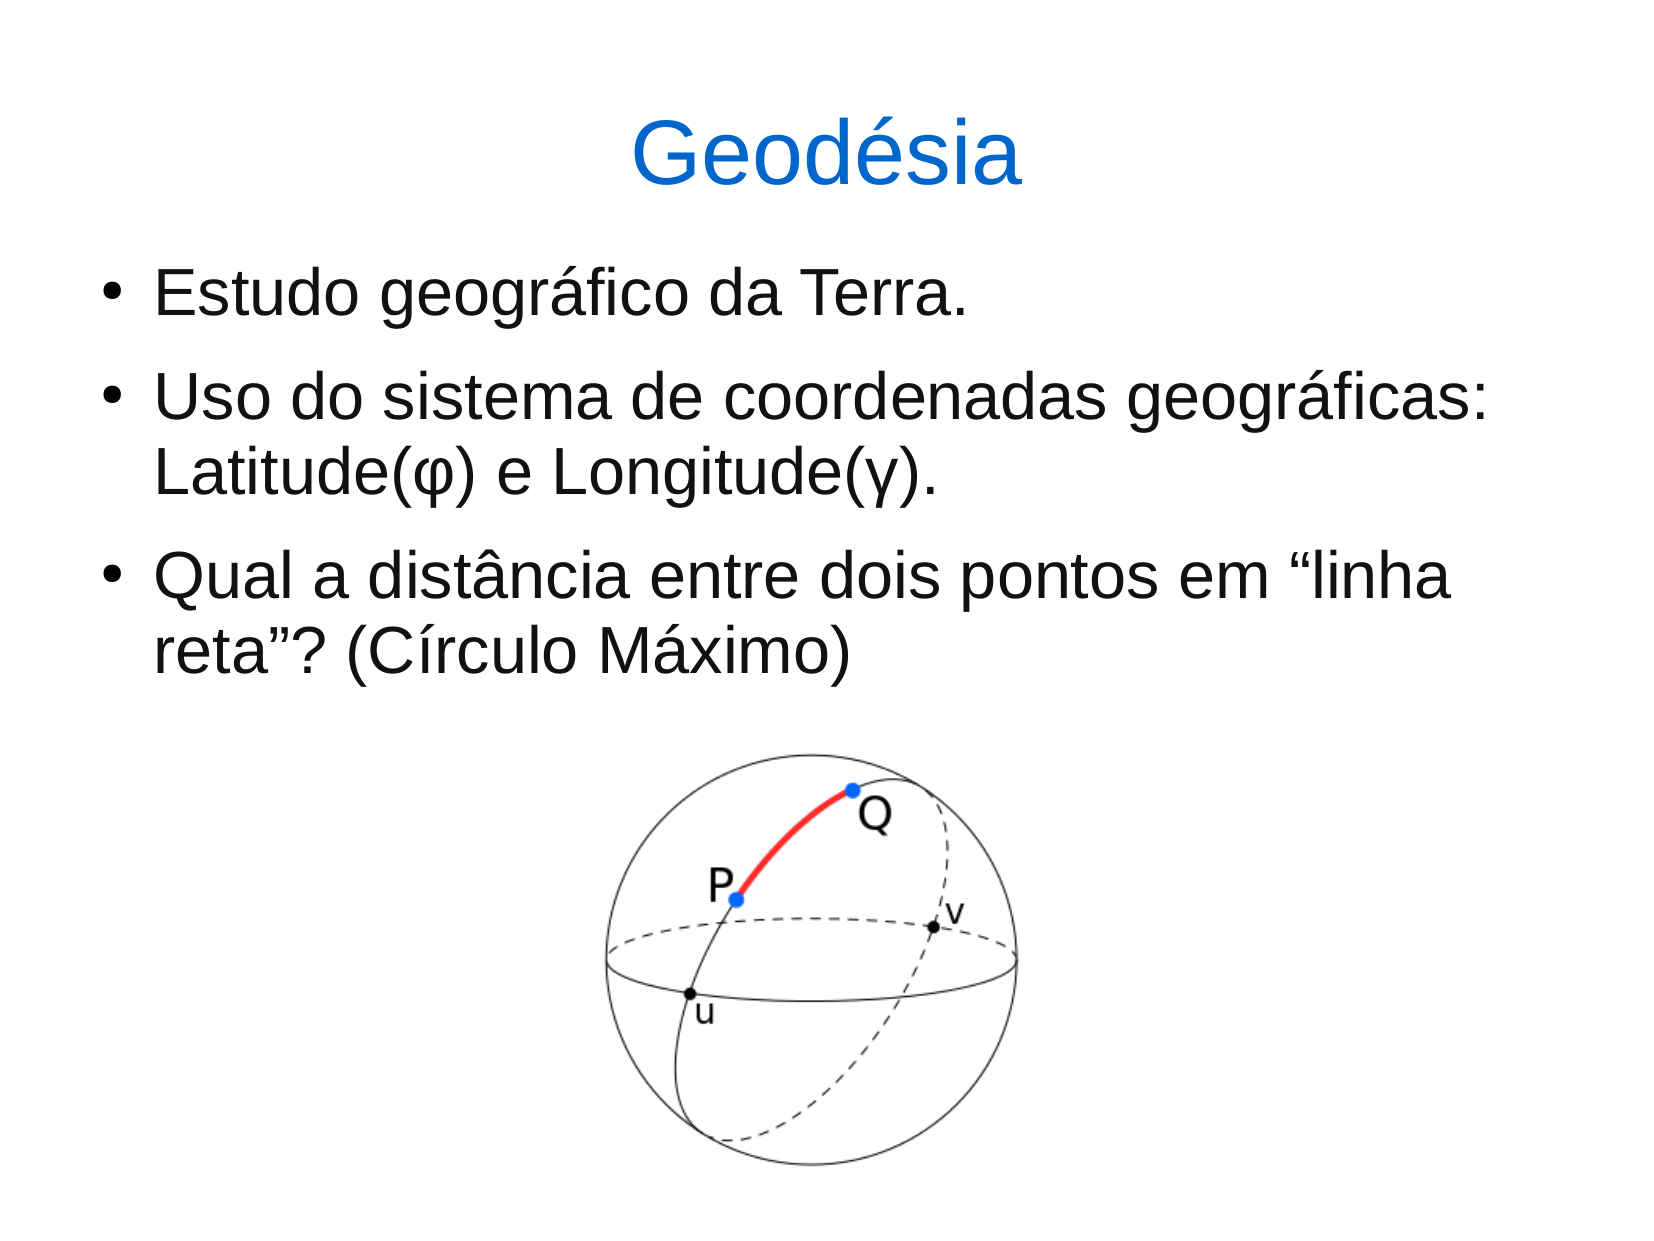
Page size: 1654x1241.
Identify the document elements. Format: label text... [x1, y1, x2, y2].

picture [578, 727, 1045, 1193]
list Estudo geográfico da Terra. Uso do sistema de coordenadas geográficas: Latitude(φ) e Longitude(γ). Qual a distância entre dois pontos em “linha reta”? (Círculo Máximo) [82, 254, 1571, 974]
title Geodésia [82, 49, 1571, 254]
